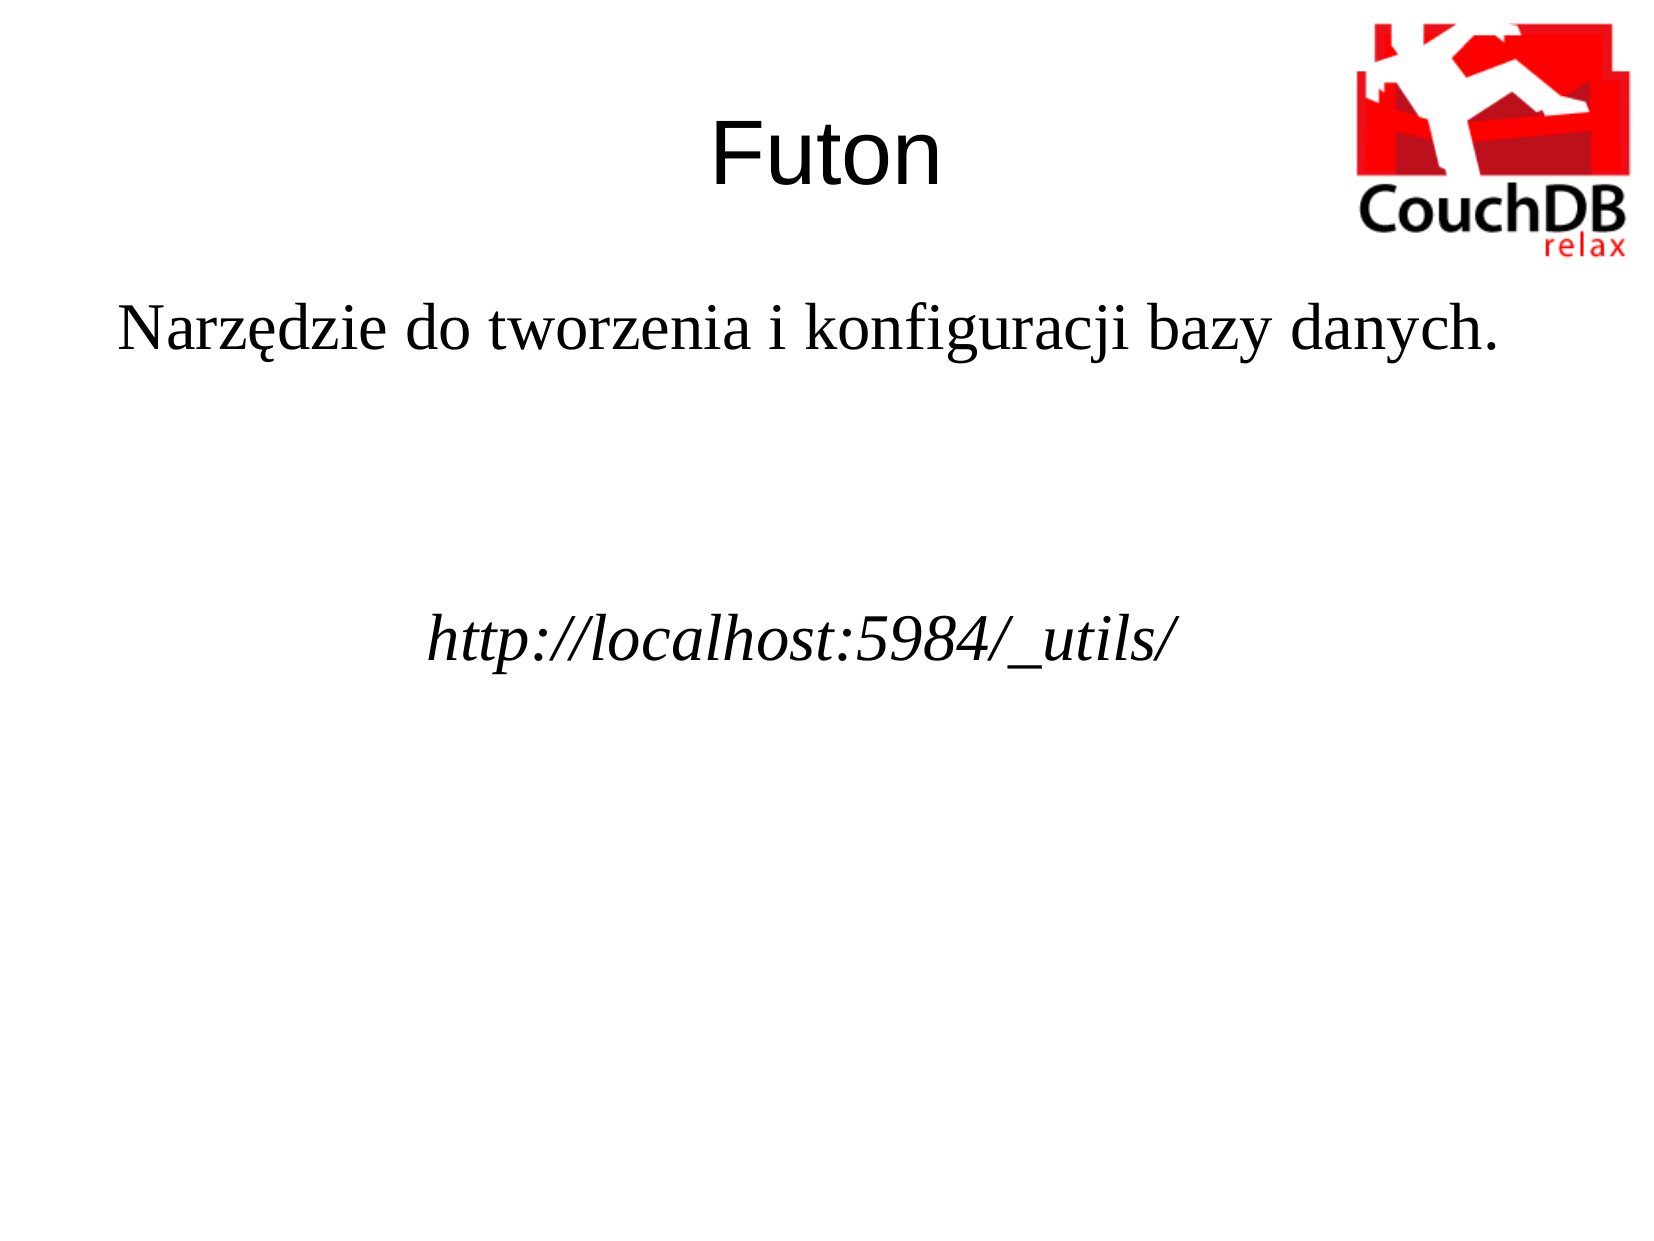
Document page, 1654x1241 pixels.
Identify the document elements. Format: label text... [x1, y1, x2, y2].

list Narzędzie do tworzenia i konfiguracji bazy danych. http://localhost:5984/_utils/ [82, 290, 1538, 1010]
title Futon [82, 49, 1356, 257]
picture [1356, 23, 1631, 258]
